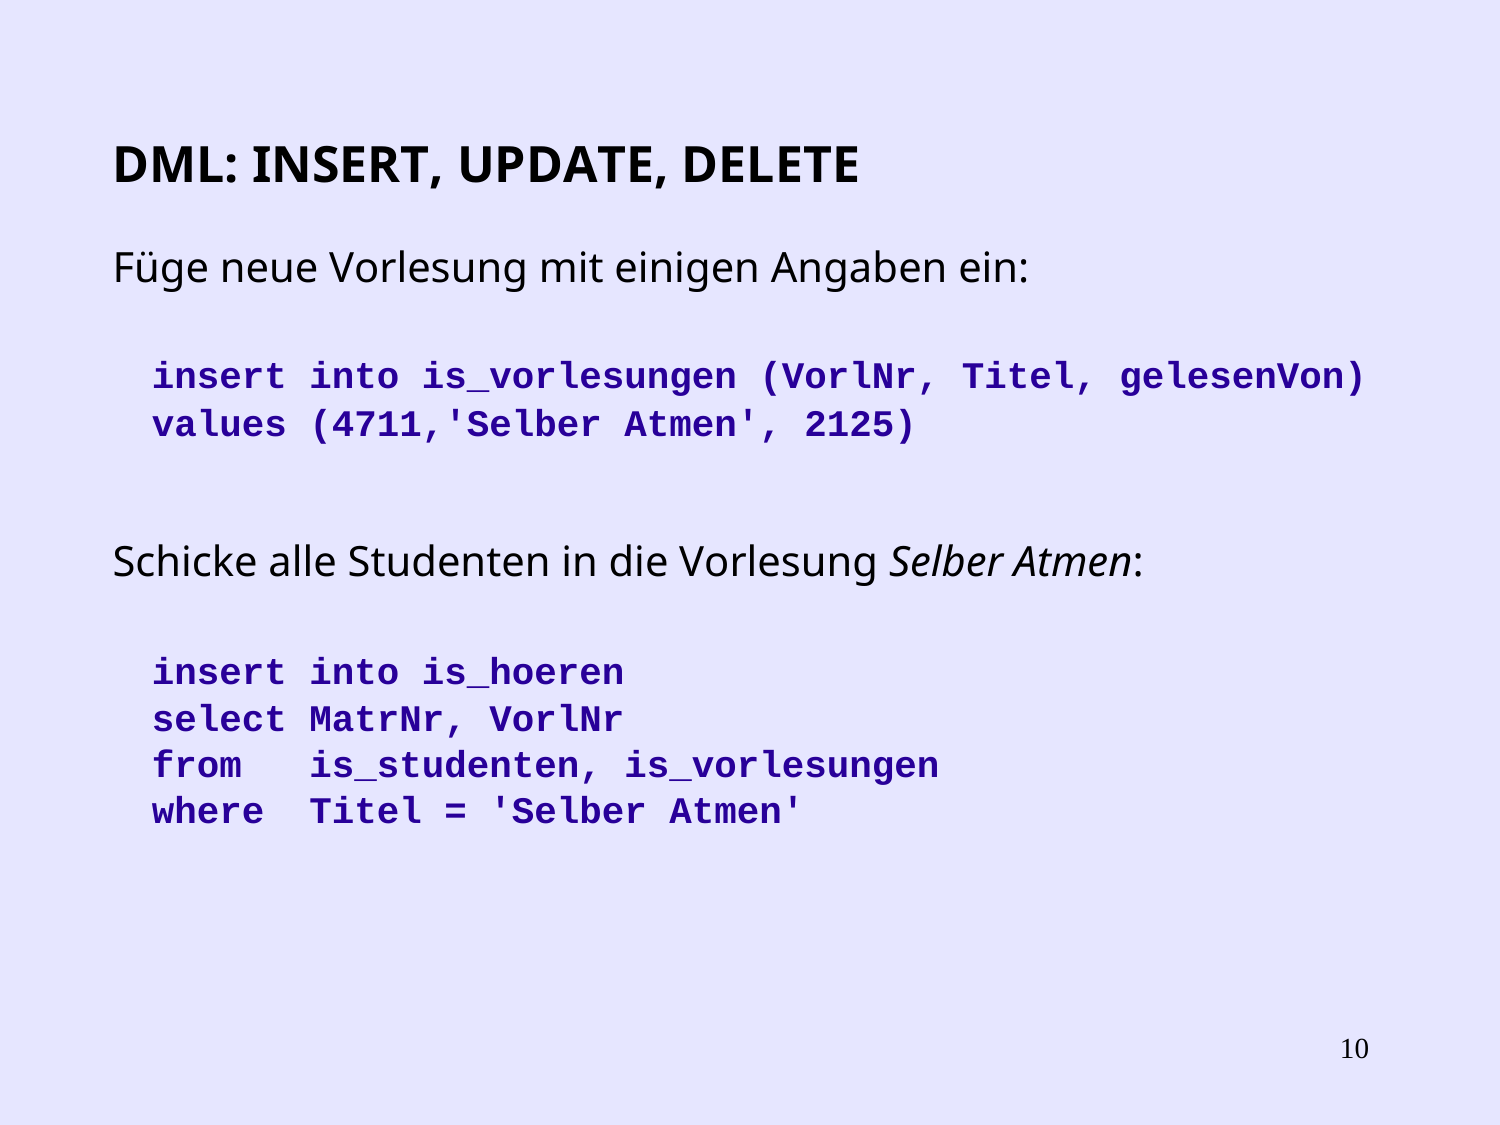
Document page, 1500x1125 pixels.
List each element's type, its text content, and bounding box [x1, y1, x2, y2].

list Füge neue Vorlesung mit einigen Angaben ein: insert into is_vorlesungen (VorlNr, Titel, gelesenVon)‏ values (4711,'Selber Atmen', 2125) Schicke alle Studenten in die Vorlesung Selber Atmen: insert into is_hoeren select MatrNr, VorlNr from is_studenten, is_vorlesungen where Titel = 'Selber Atmen' [112, 237, 1388, 1001]
title DML: INSERT, UPDATE, DELETE [112, 99, 1388, 226]
